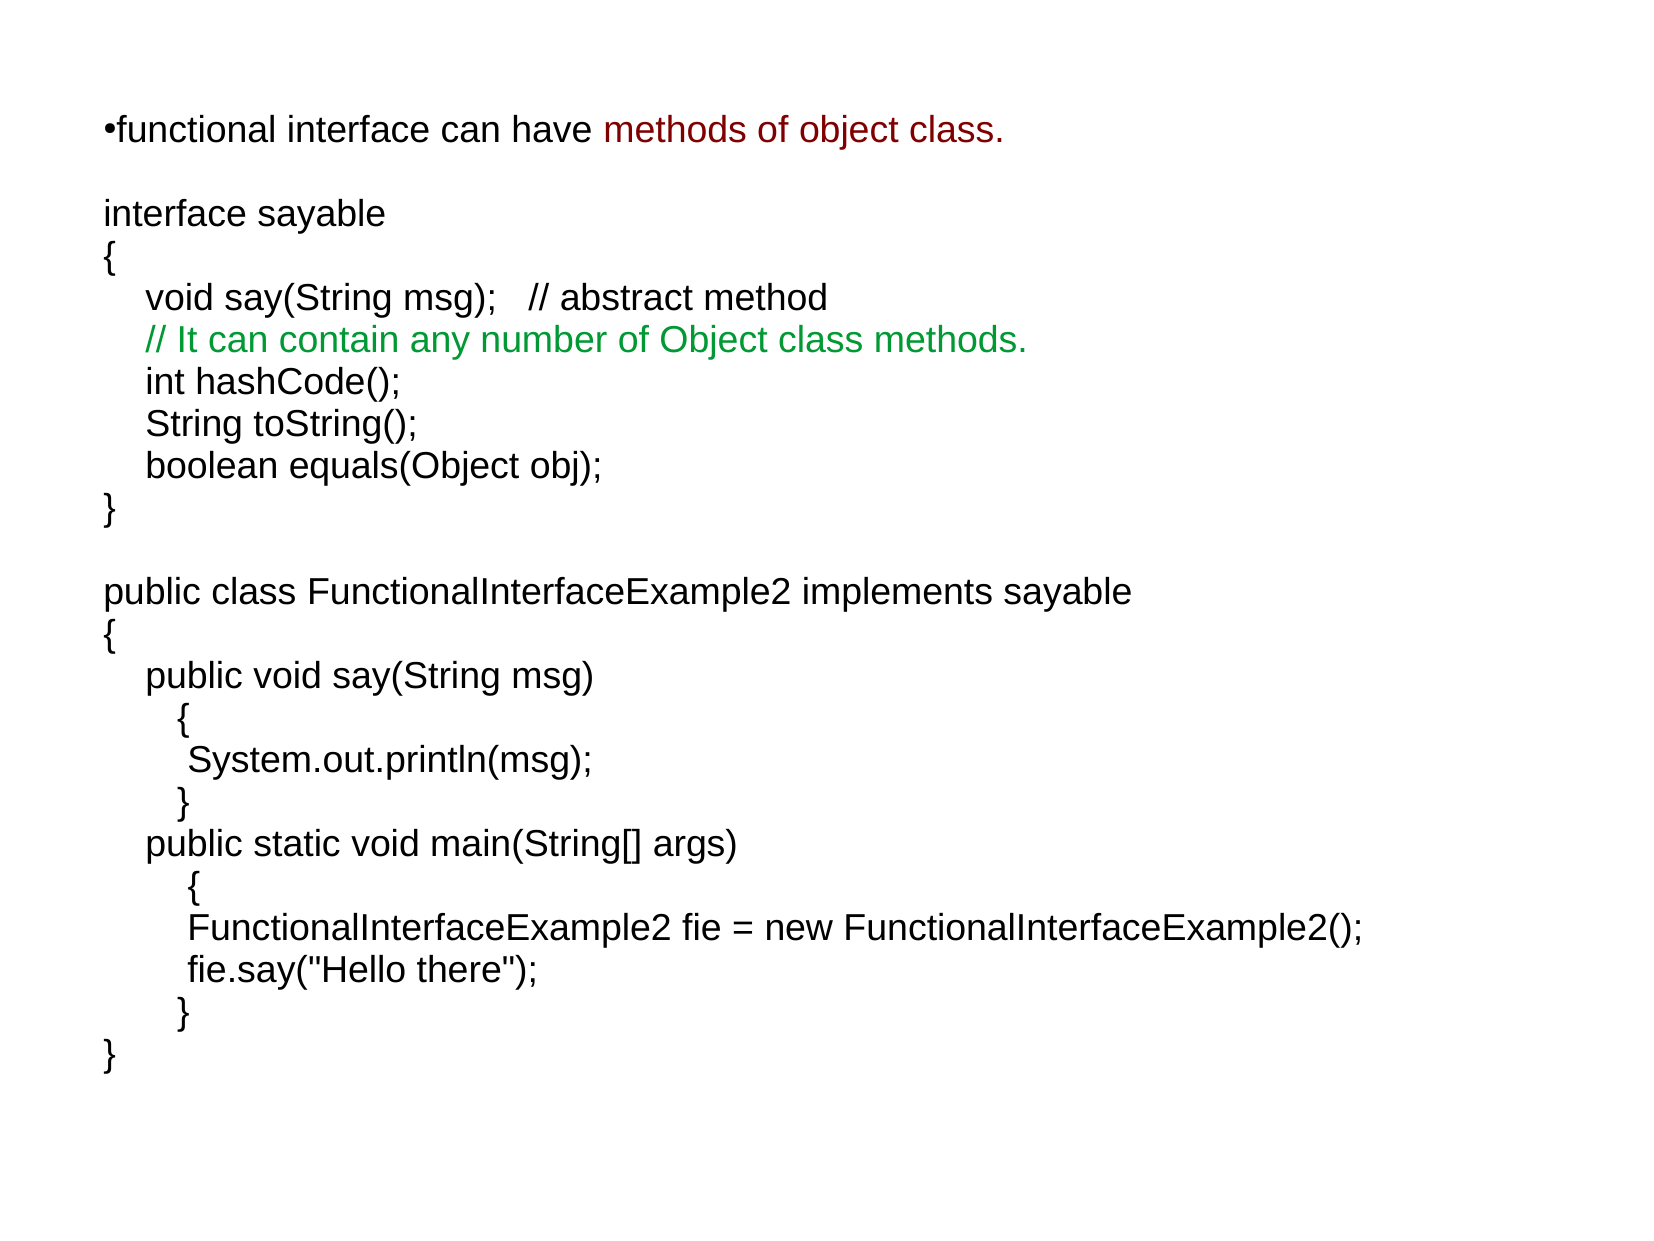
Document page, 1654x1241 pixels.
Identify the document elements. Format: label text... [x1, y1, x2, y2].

text_box functional interface can have methods of object class. interface sayable { void say(String msg); // abstract method // It can contain any number of Object class methods. int hashCode(); String toString(); boolean equals(Object obj); } public class FunctionalInterfaceExample2 implements sayable { public void say(String msg) { System.out.println(msg); } public static void main(String[] args) { FunctionalInterfaceExample2 fie = new FunctionalInterfaceExample2(); fie.say("Hello there"); } } [88, 59, 1595, 1084]
